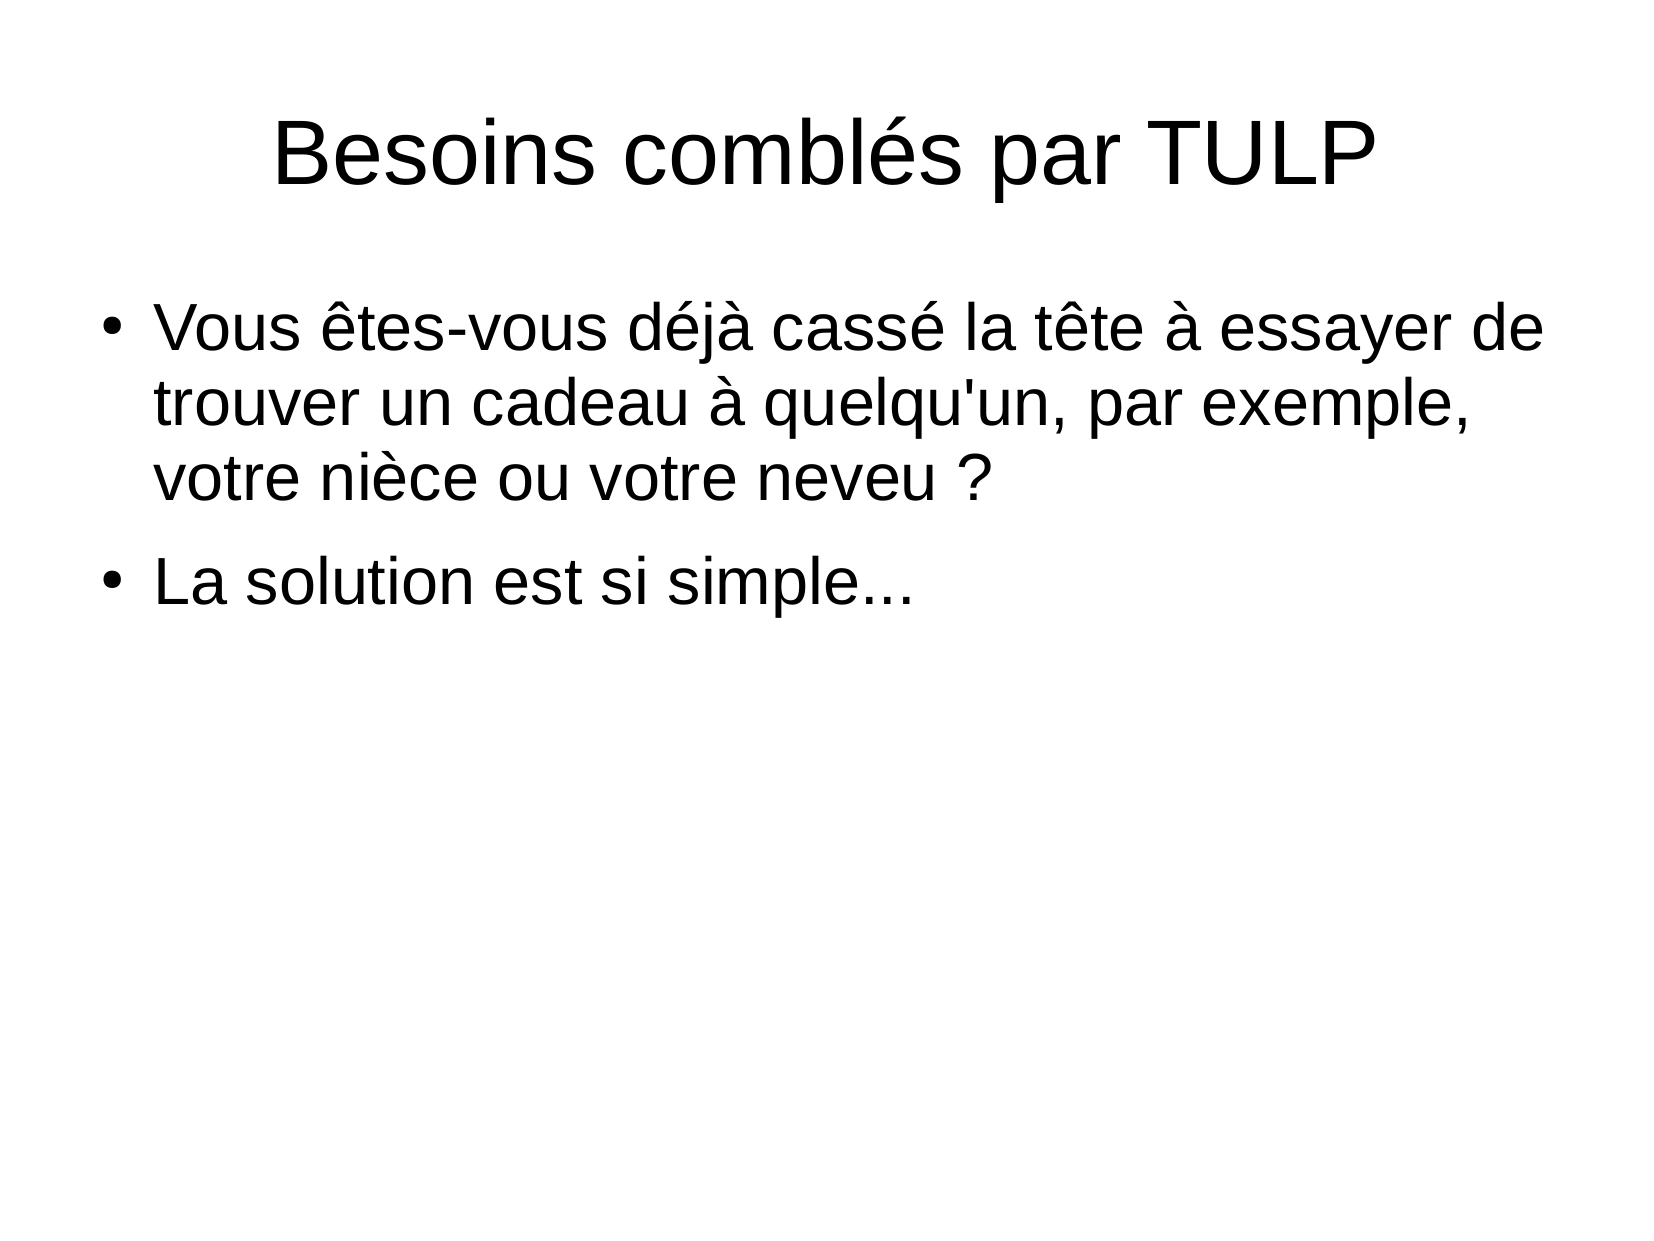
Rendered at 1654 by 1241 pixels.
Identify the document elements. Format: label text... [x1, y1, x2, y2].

title Besoins comblés par TULP [82, 49, 1571, 257]
list Vous êtes-vous déjà cassé la tête à essayer de trouver un cadeau à quelqu'un, par exemple, votre nièce ou votre neveu ? La solution est si simple... [82, 290, 1548, 1010]
